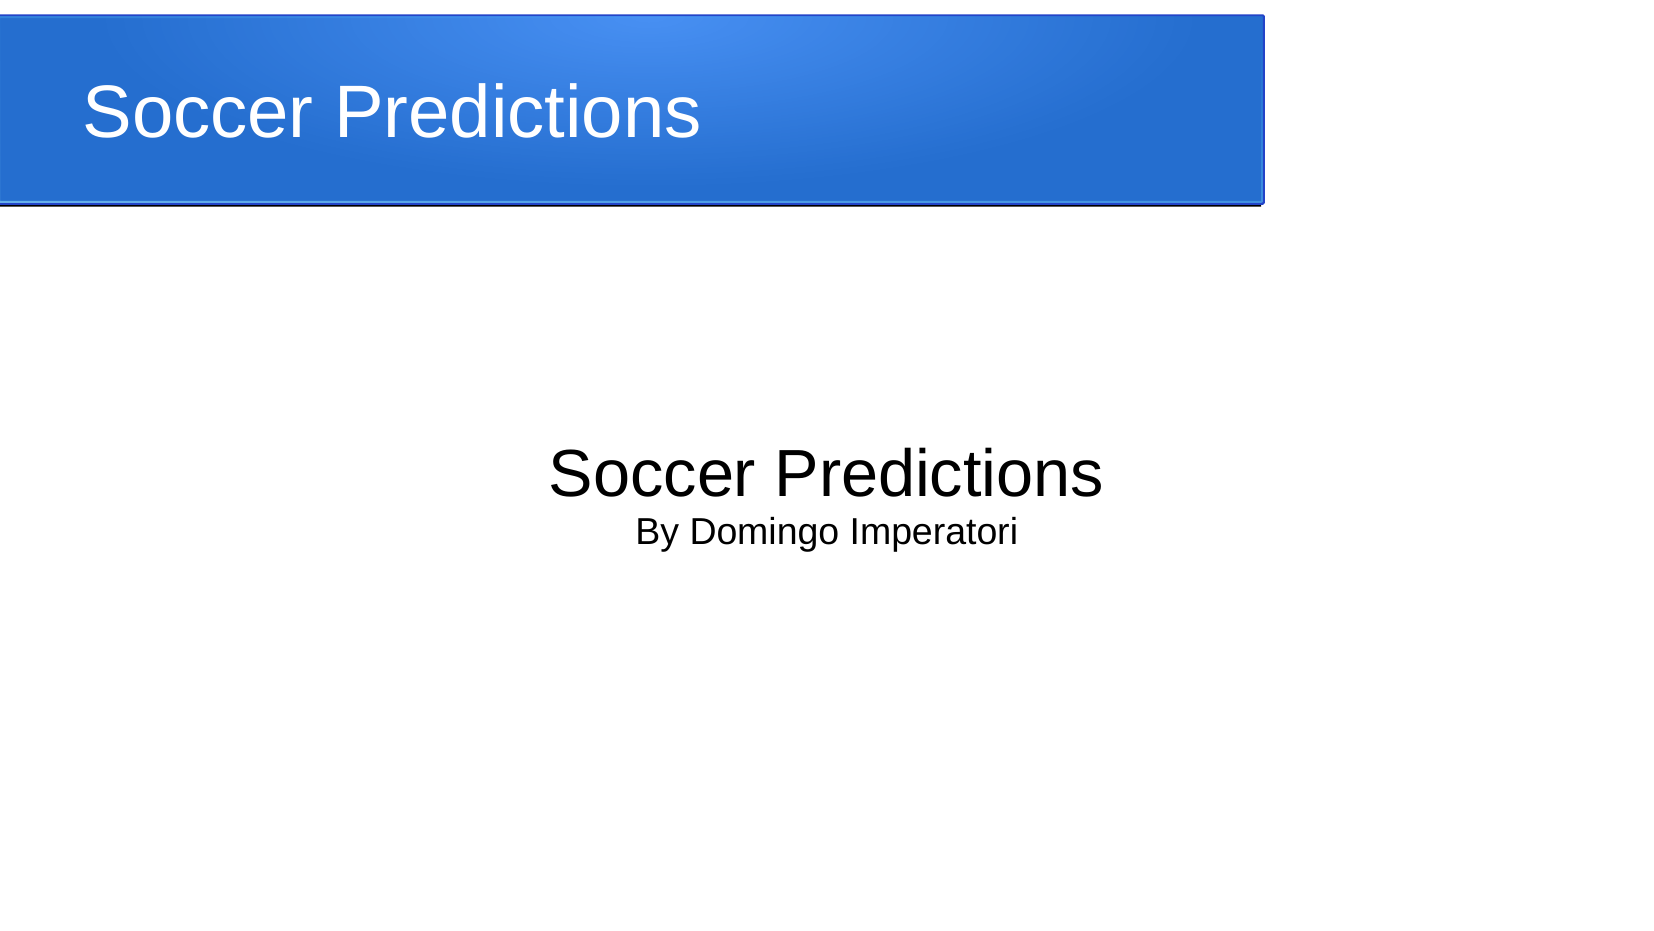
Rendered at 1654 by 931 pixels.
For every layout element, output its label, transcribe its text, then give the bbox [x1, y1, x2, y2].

subtitle Soccer Predictions By Domingo Imperatori [82, 224, 1571, 764]
title Soccer Predictions [82, 35, 1235, 189]
